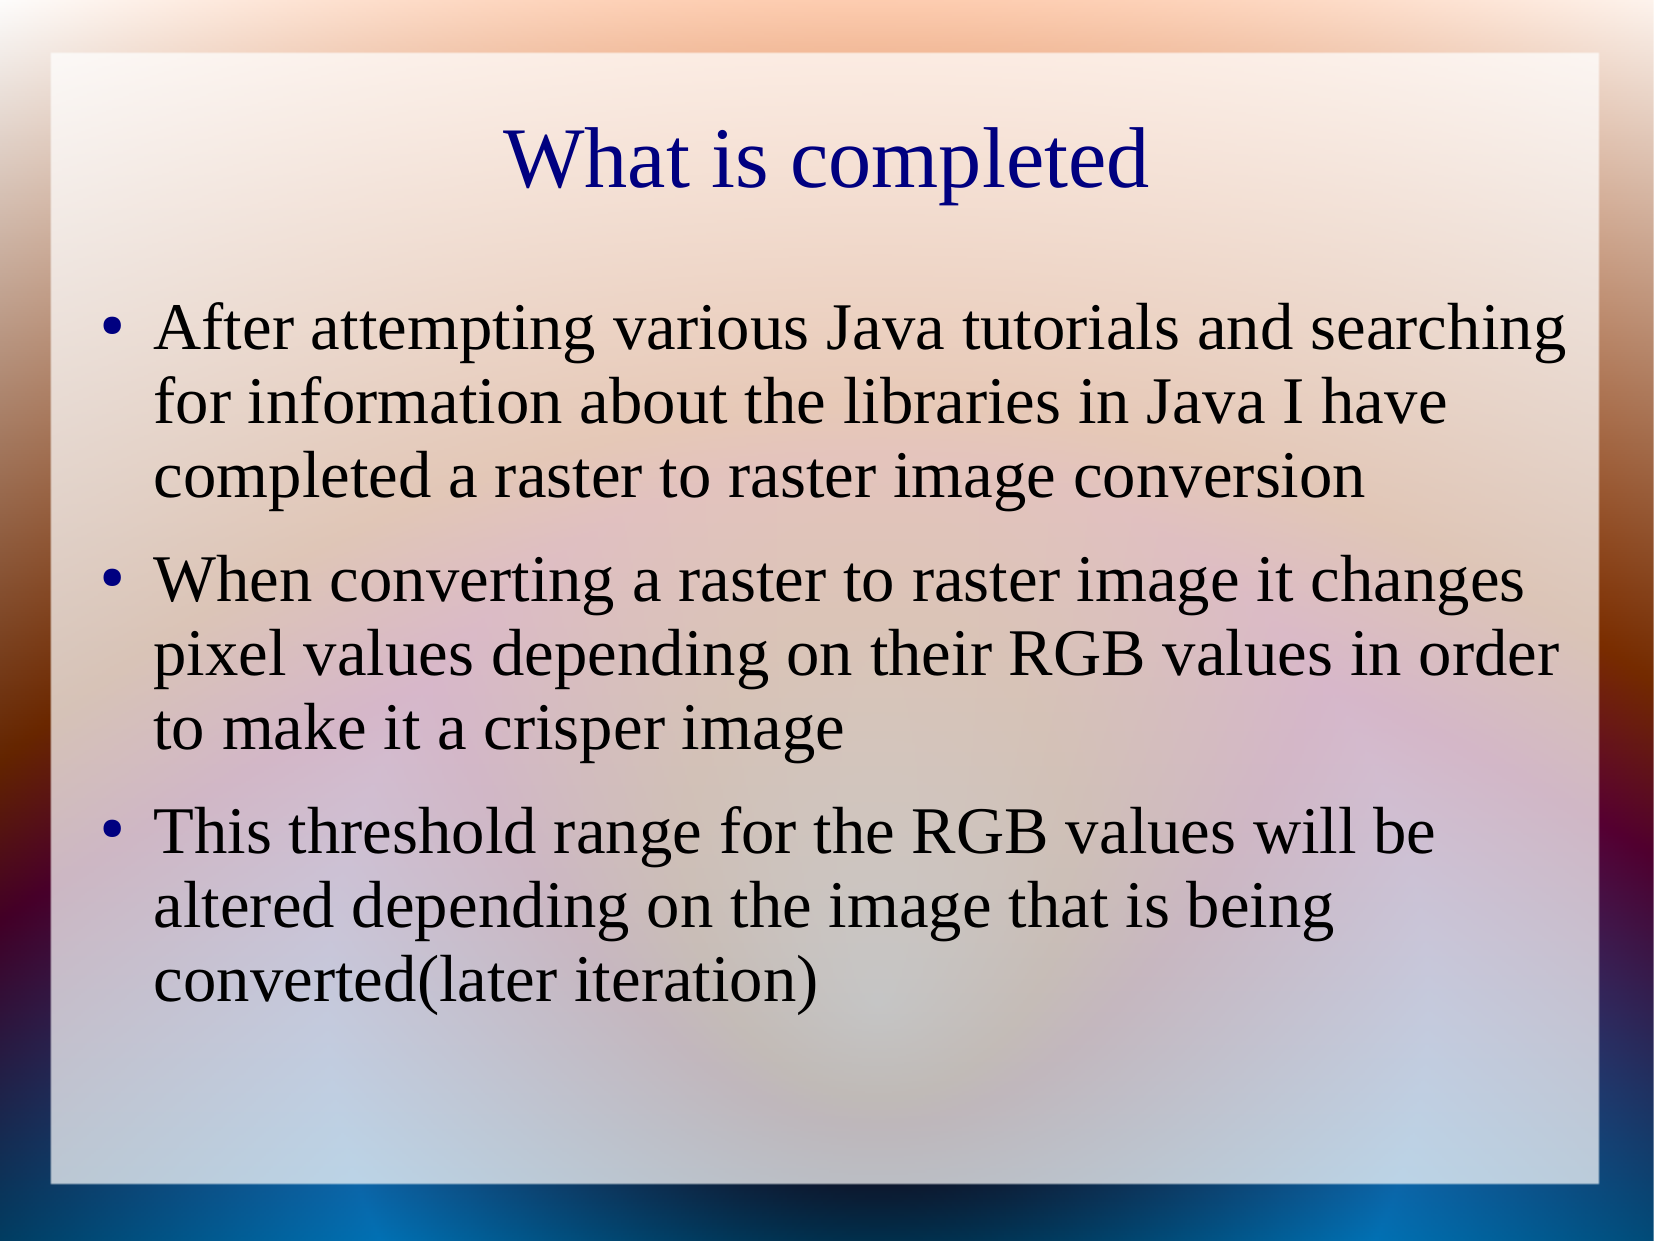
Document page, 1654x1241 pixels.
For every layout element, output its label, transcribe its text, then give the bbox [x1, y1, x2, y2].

title What is completed [82, 55, 1571, 263]
list After attempting various Java tutorials and searching for information about the libraries in Java I have completed a raster to raster image conversion When converting a raster to raster image it changes pixel values depending on their RGB values in order to make it a crisper image This threshold range for the RGB values will be altered depending on the image that is being converted(later iteration) [82, 290, 1571, 1016]
picture [0, 0, 1654, 1241]
